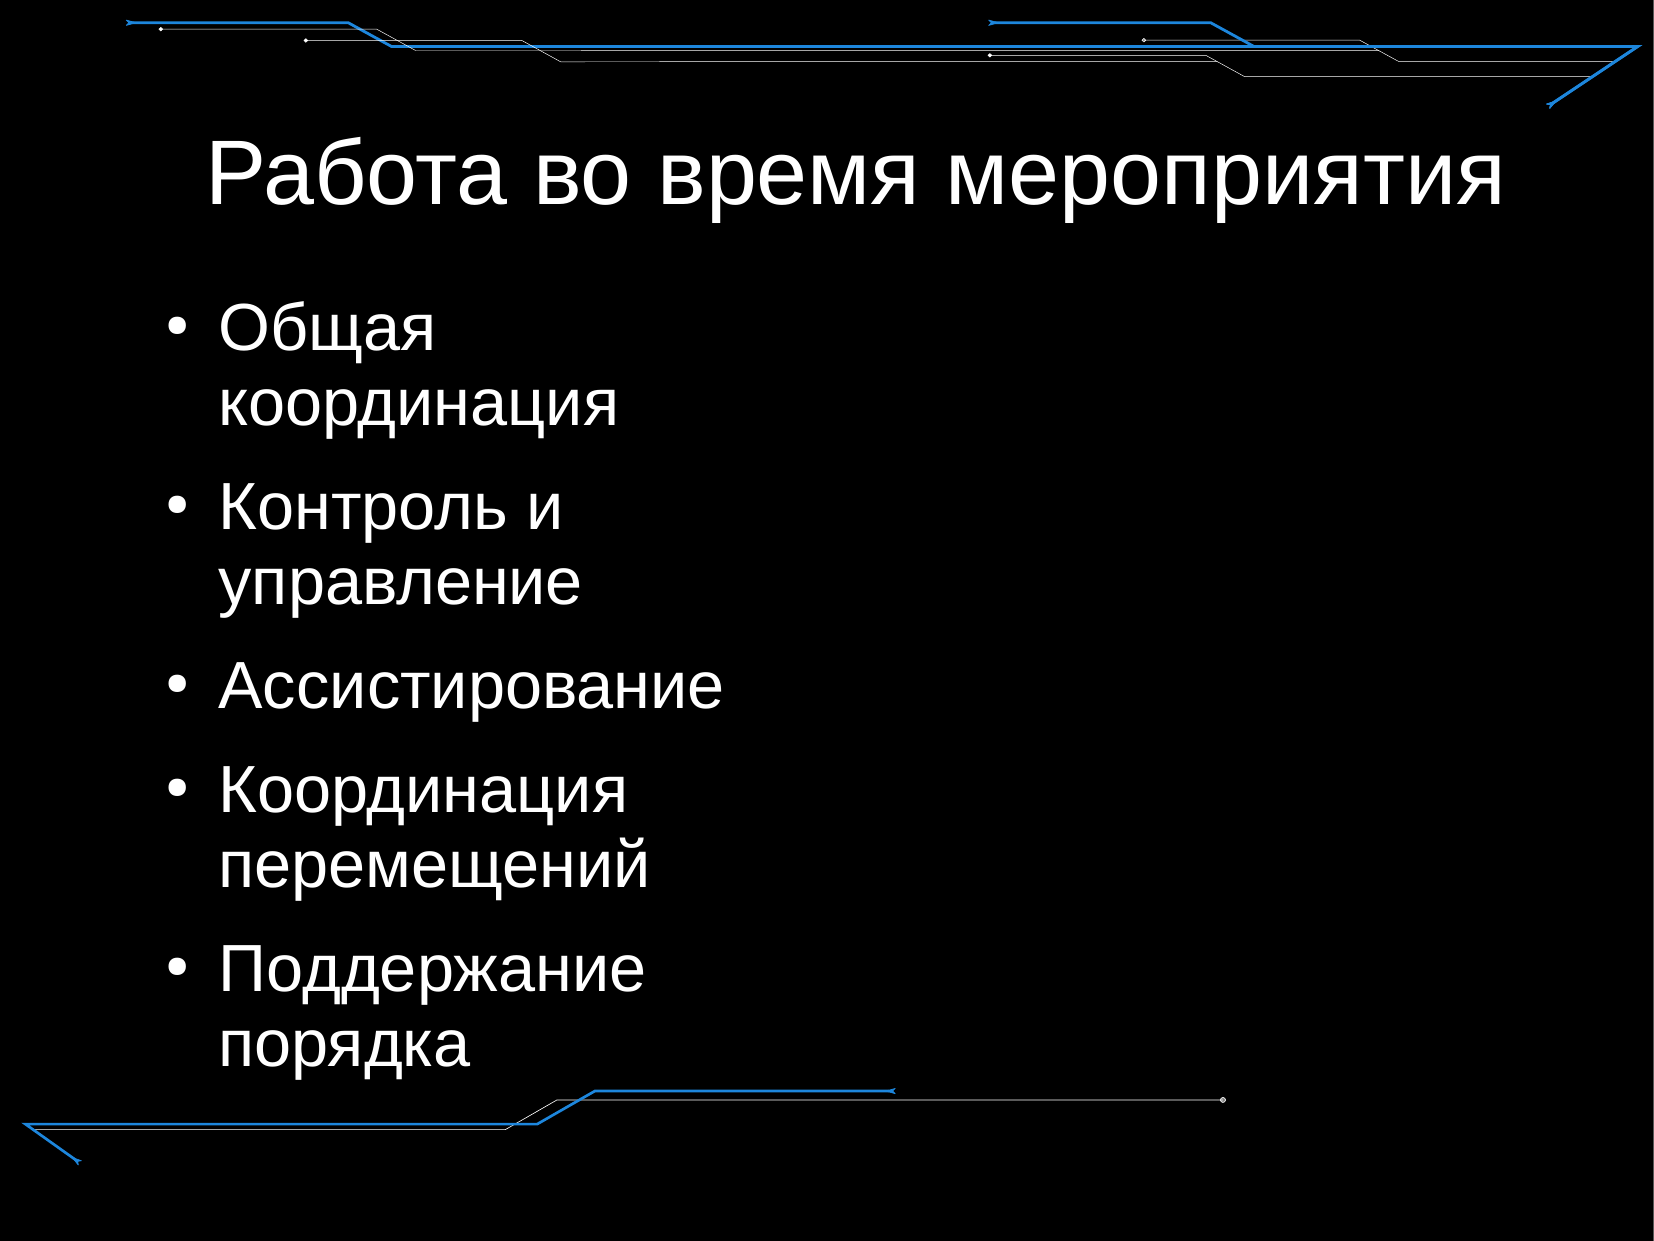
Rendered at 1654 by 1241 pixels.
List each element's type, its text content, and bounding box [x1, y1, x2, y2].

title Работа во время мероприятия [147, 84, 1565, 262]
list Общая координация Контроль и управление Ассистирование Координация перемещений Поддержание порядка [147, 289, 840, 1081]
